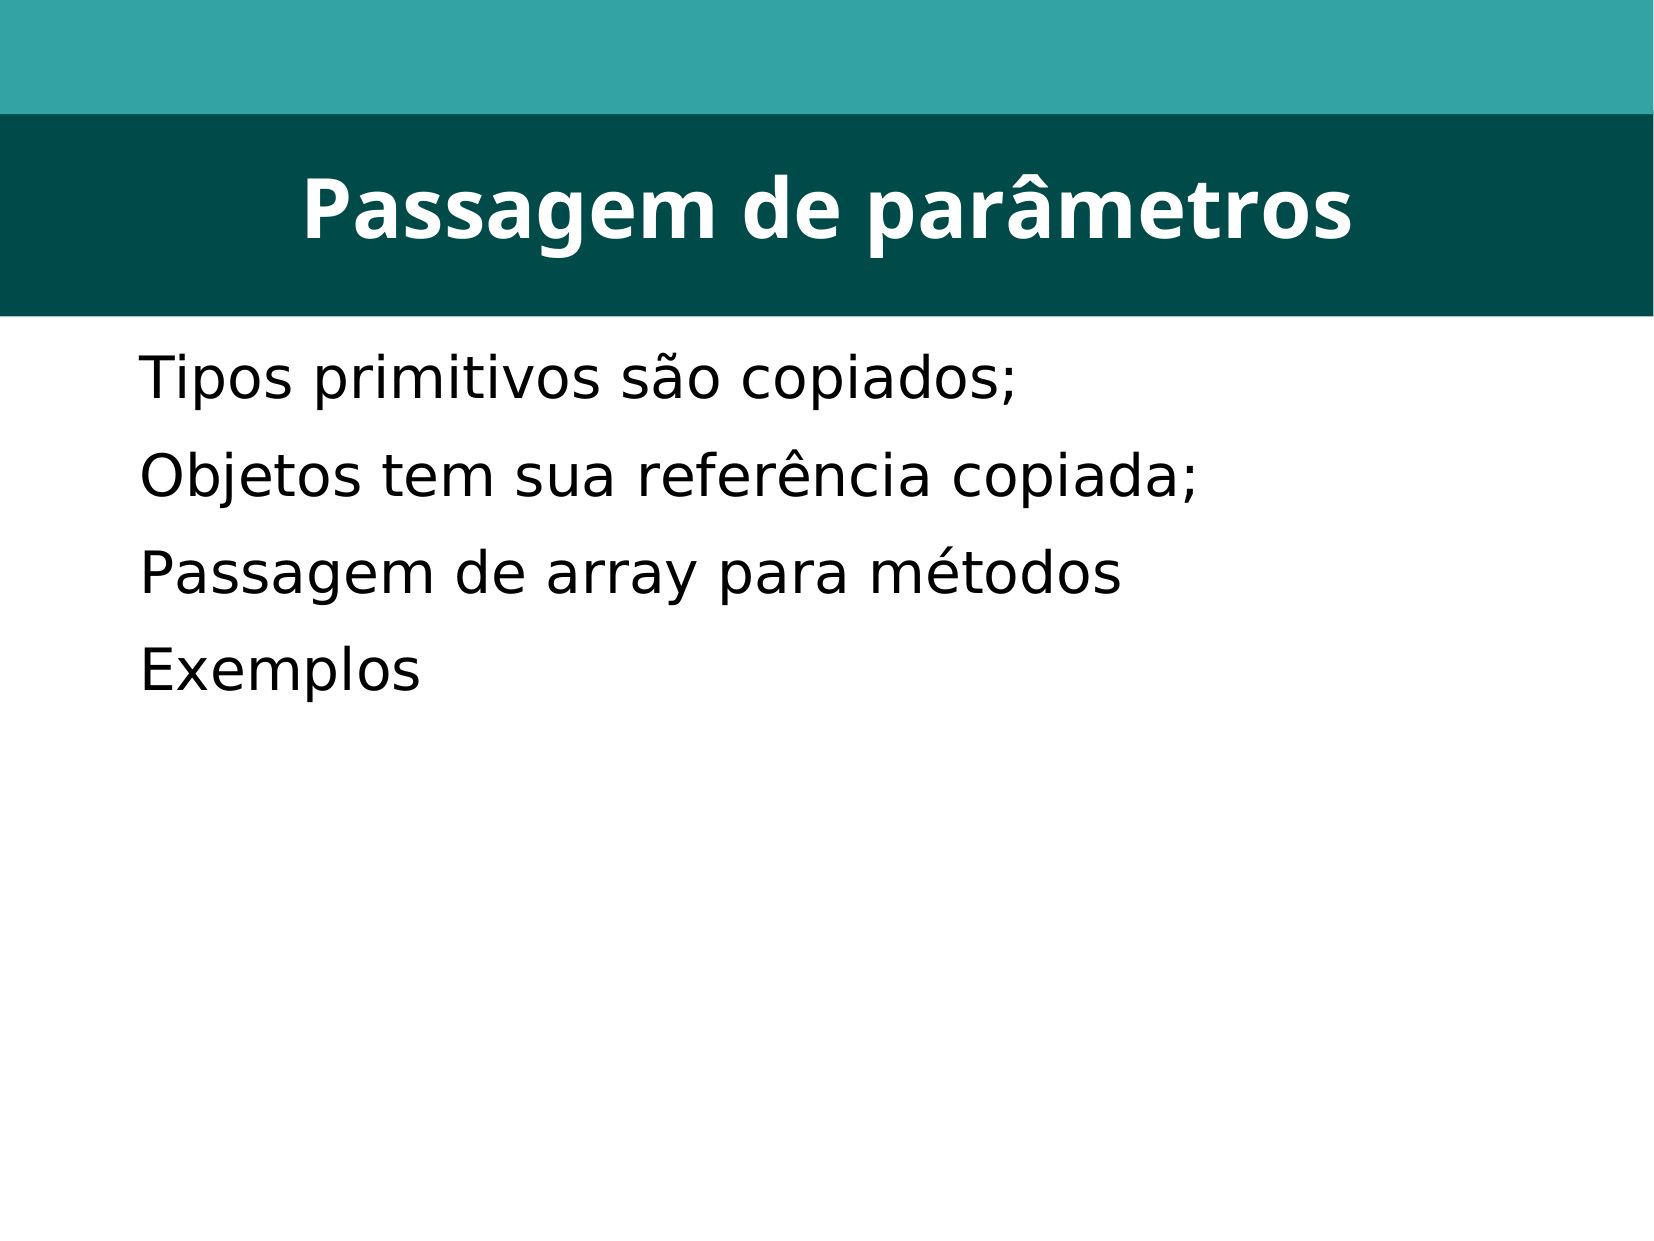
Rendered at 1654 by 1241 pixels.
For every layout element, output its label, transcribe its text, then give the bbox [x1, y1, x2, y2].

list Tipos primitivos são copiados; Objetos tem sua referência copiada; Passagem de array para métodos Exemplos [121, 344, 1534, 1127]
title Passagem de parâmetros [121, 102, 1534, 311]
